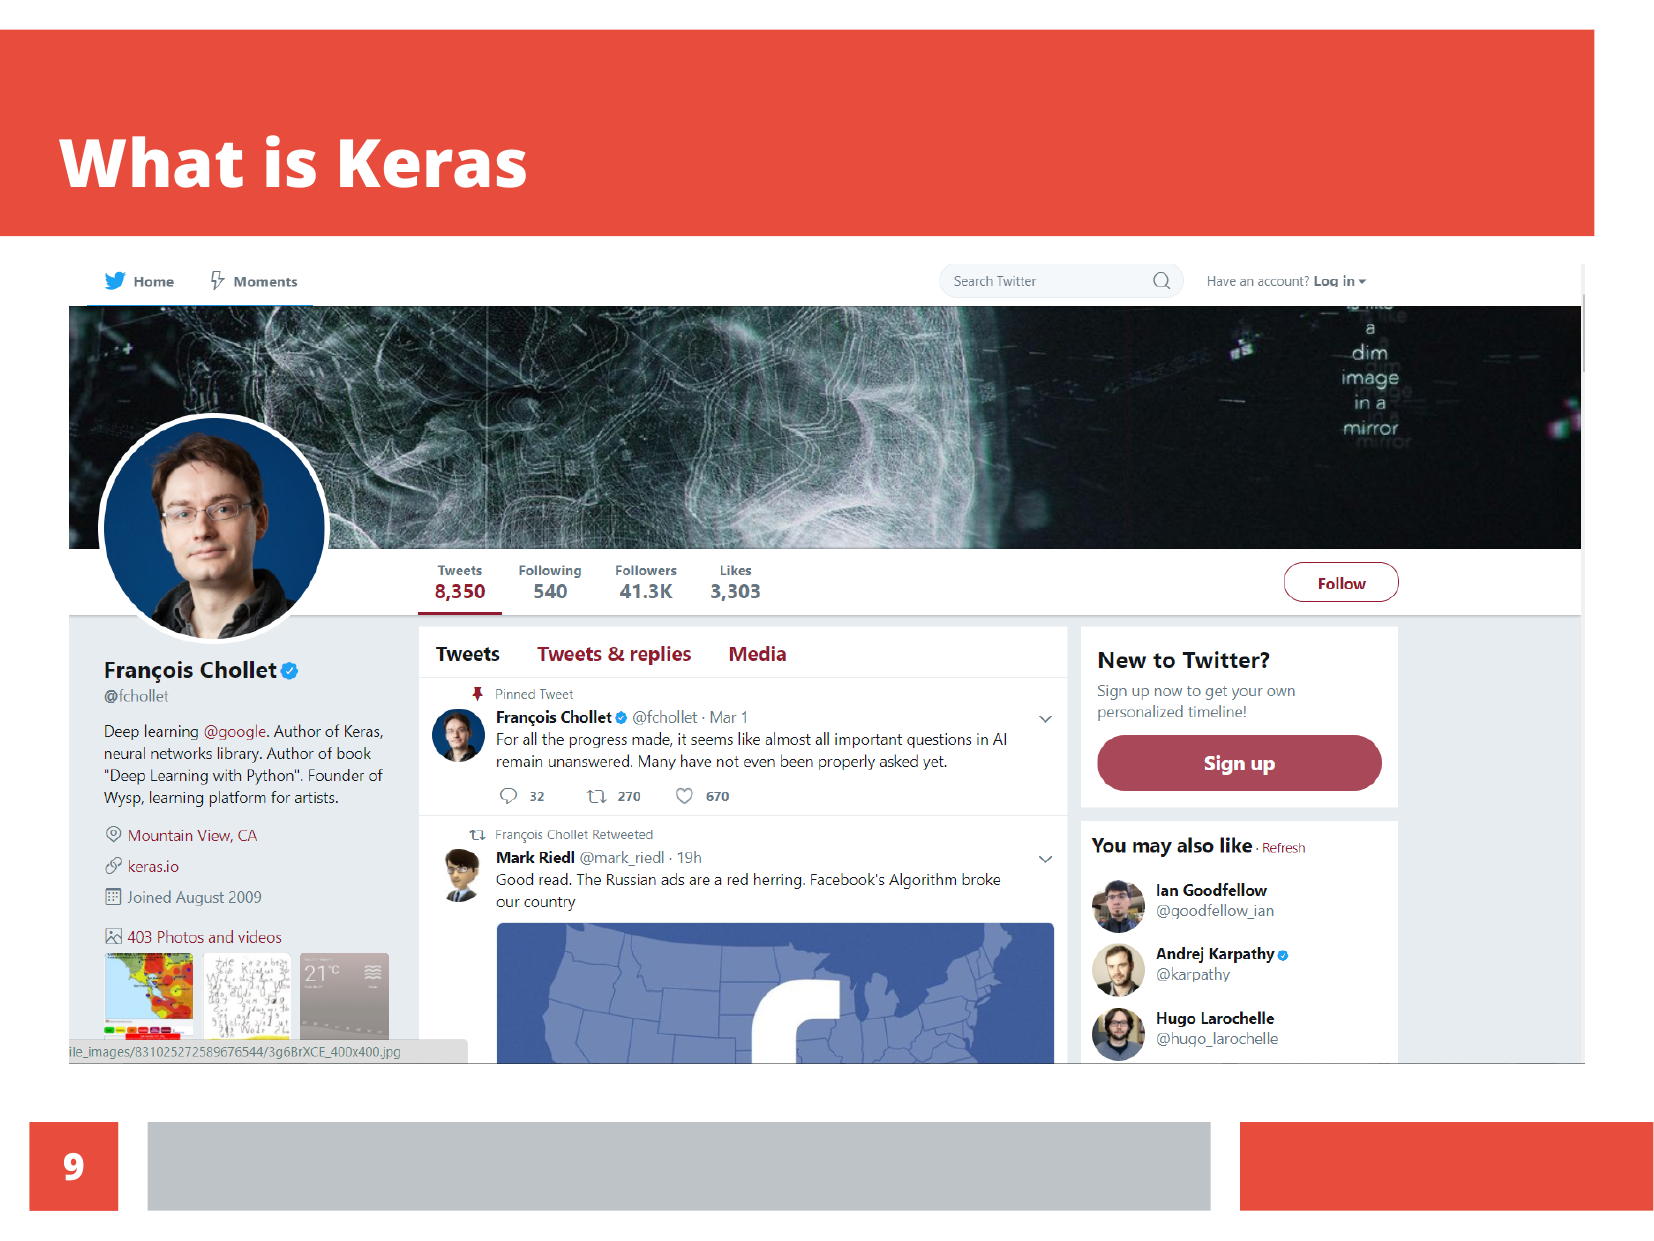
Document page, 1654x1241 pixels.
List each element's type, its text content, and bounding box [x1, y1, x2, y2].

title What is Keras [59, 59, 1595, 207]
picture [69, 264, 1585, 1064]
